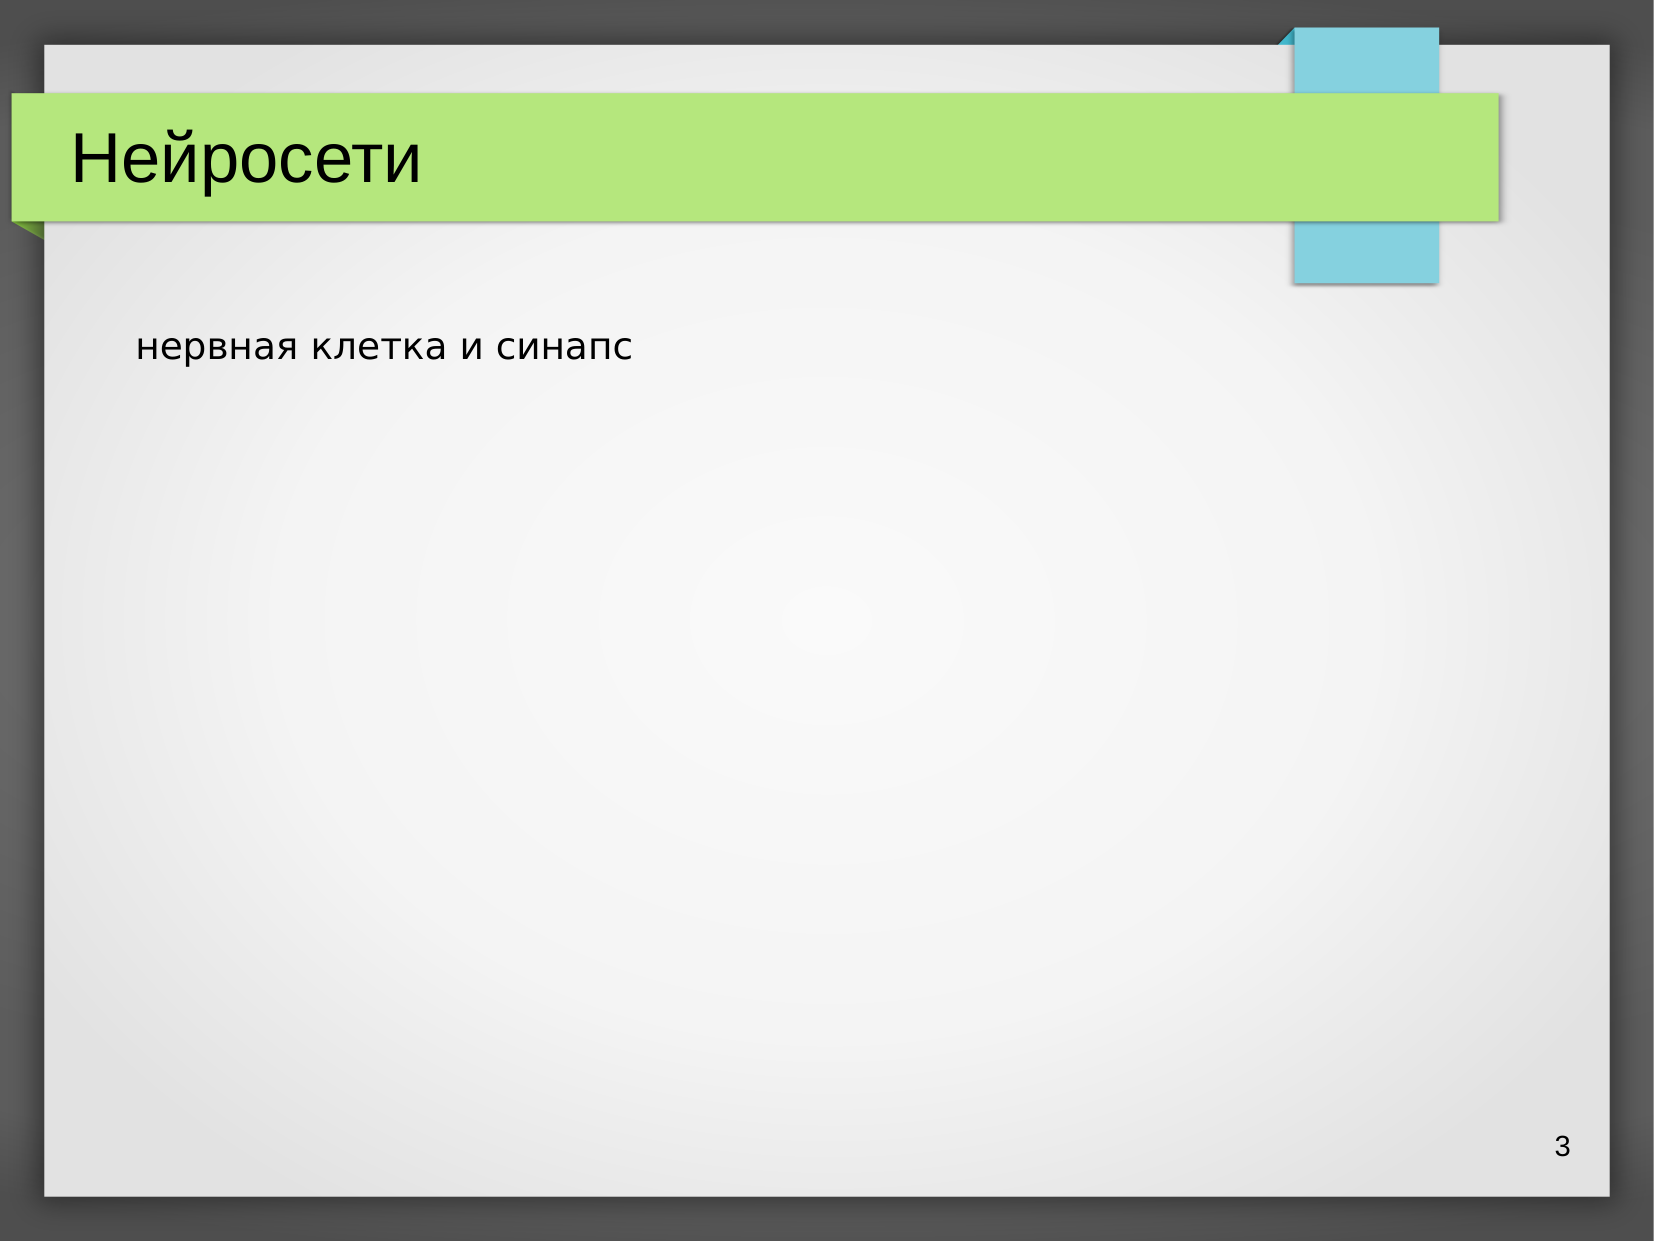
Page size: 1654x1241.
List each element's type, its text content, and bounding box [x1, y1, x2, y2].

title Нейросети [70, 118, 1205, 199]
picture [0, 0, 1654, 1241]
text_box нервная клетка и синапс [120, 259, 1371, 492]
